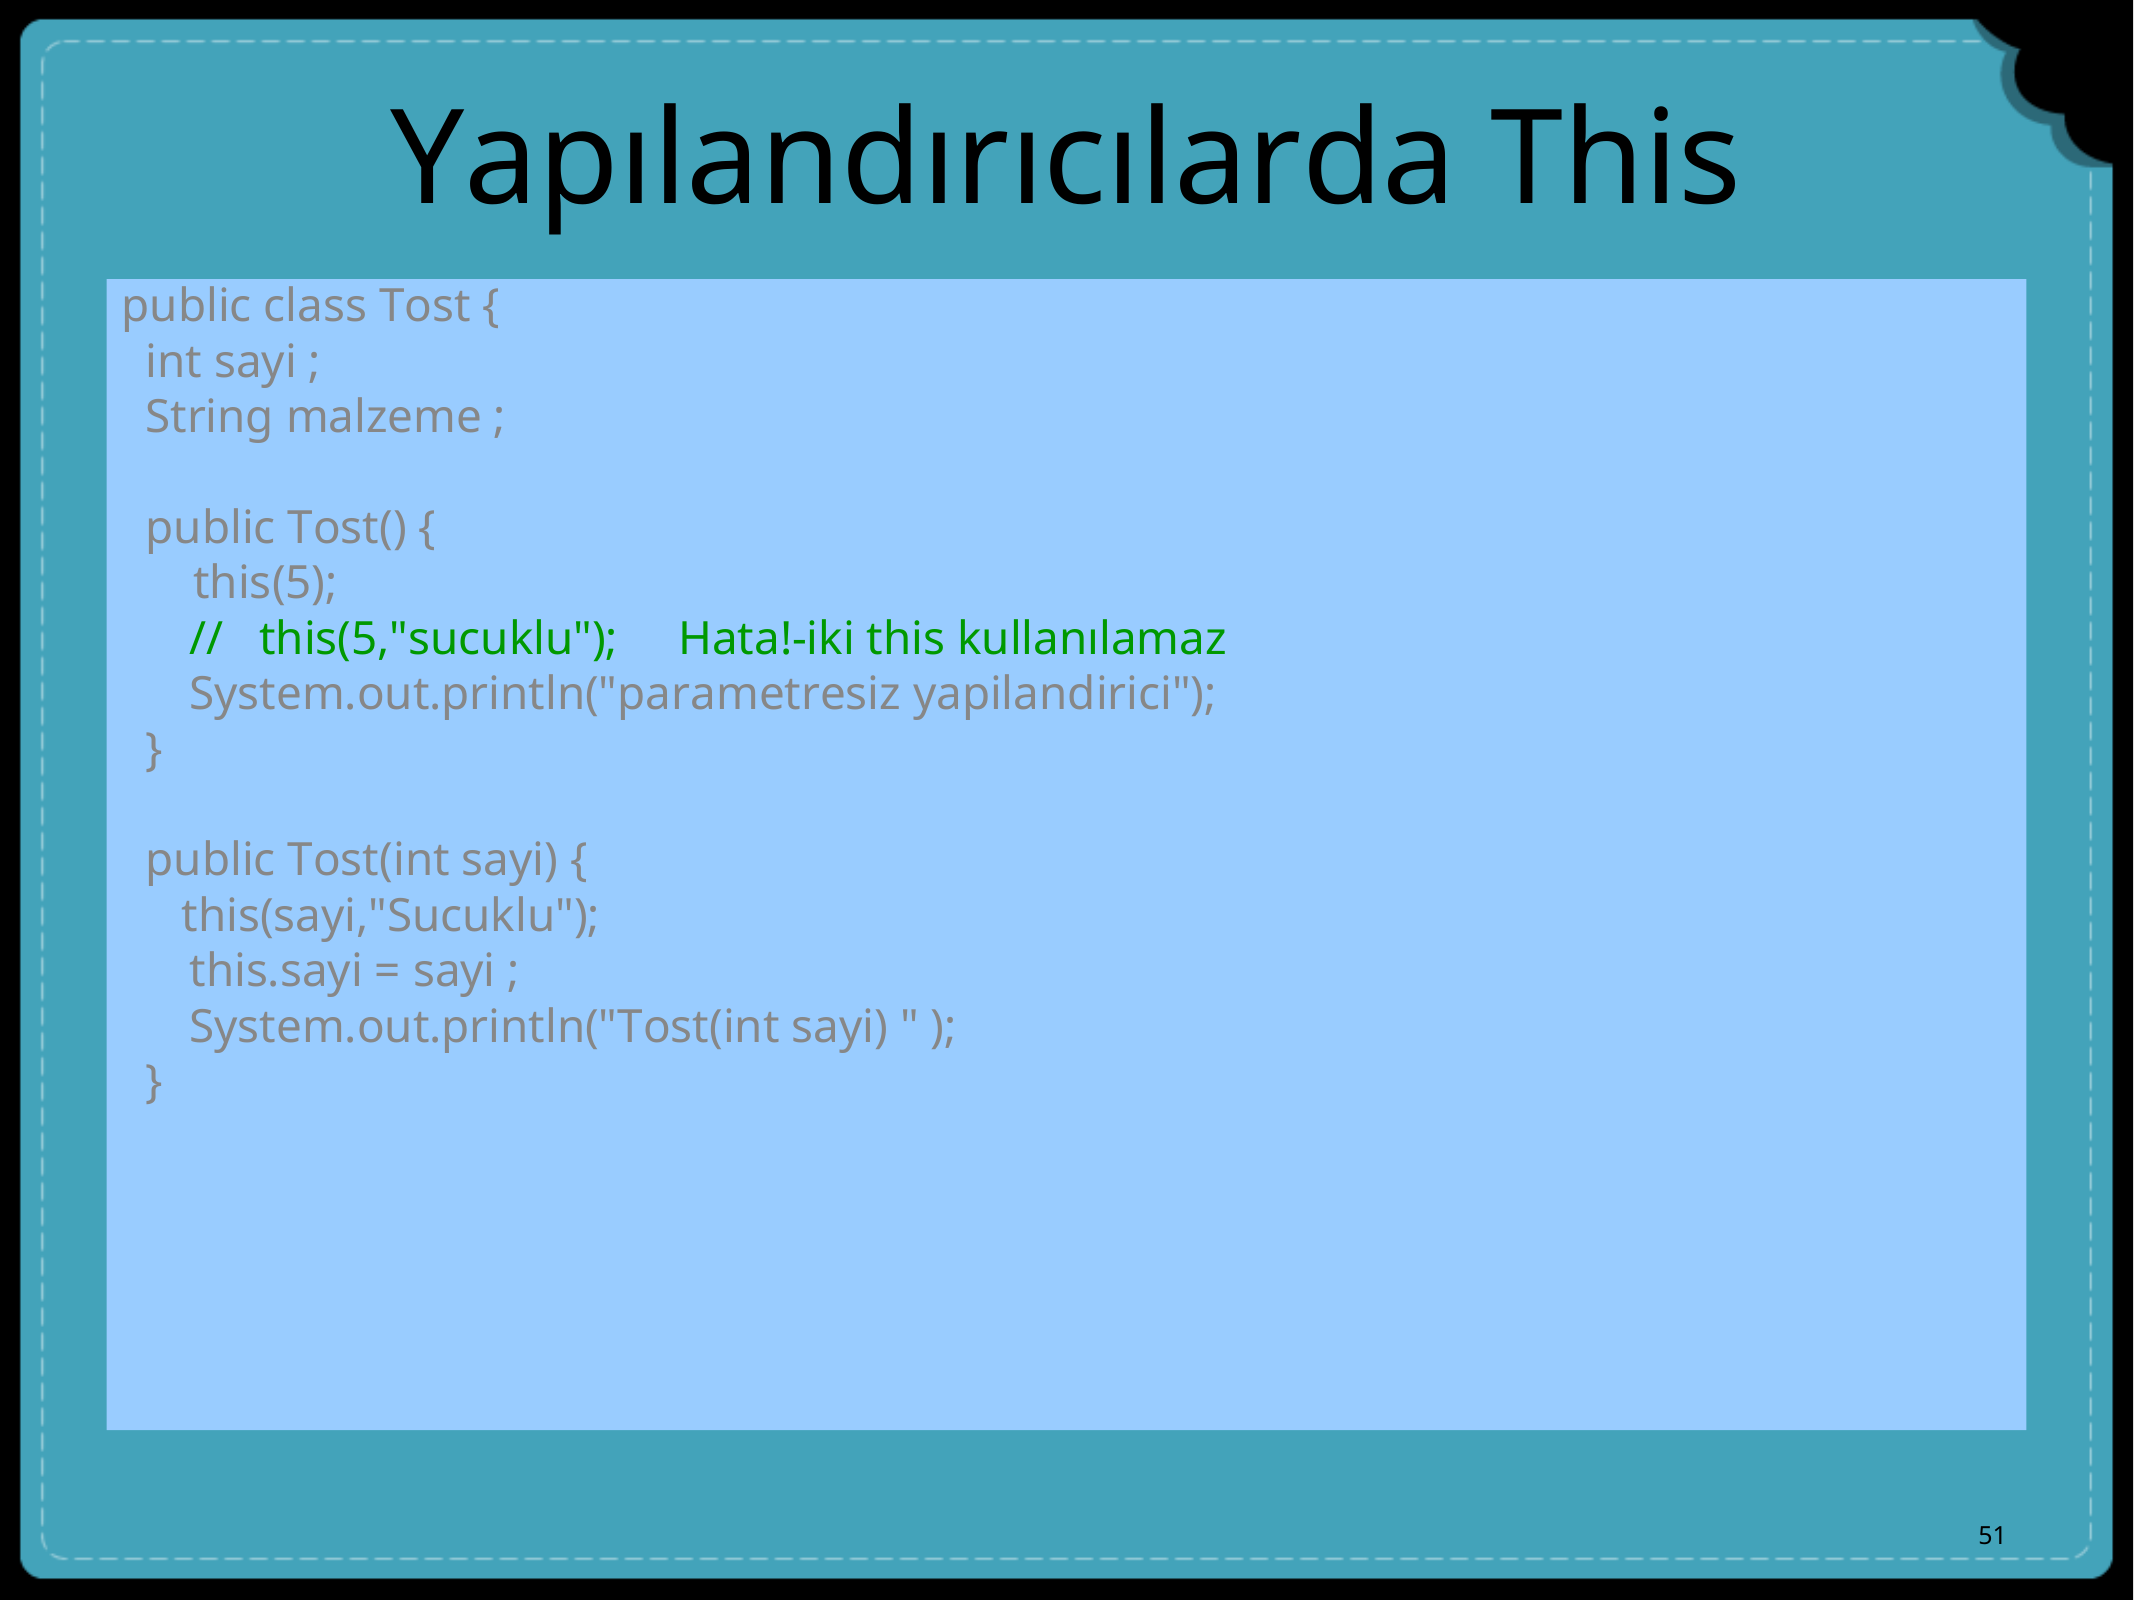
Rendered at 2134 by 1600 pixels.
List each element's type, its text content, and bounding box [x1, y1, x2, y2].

picture [0, 0, 2134, 1600]
title Yapılandırıcılarda This [106, 64, 2027, 279]
list public class Tost { int sayi ; String malzeme ; public Tost() { this(5); // this(5,"sucuklu"); Hata!-iki this kullanılamaz System.out.println("parametresiz yapilandirici"); } public Tost(int sayi) { this(sayi,"Sucuklu"); this.sayi = sayi ; System.out.println("Tost(int sayi) " ); } [106, 279, 2027, 1431]
